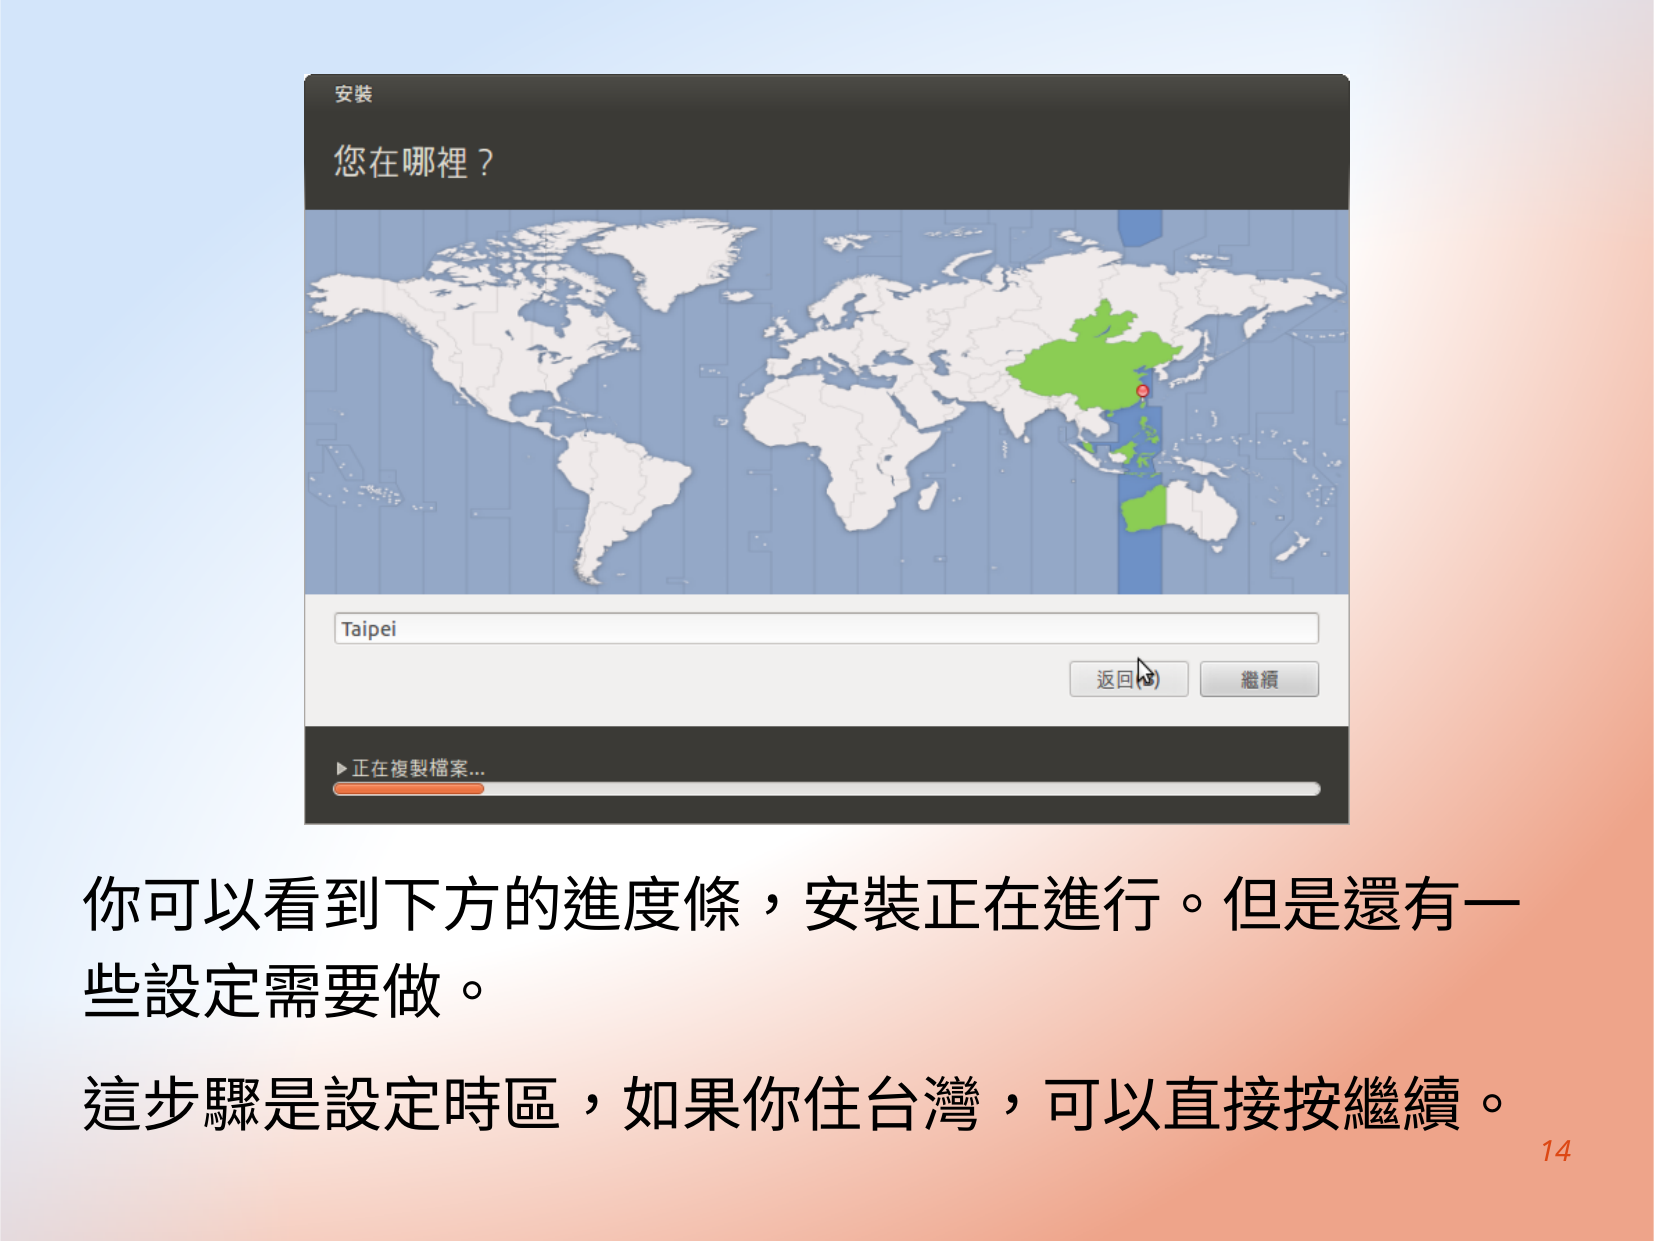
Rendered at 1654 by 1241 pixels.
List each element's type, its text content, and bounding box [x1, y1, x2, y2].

list 你可以看到下方的進度條，安裝正在進行。但是還有一些設定需要做。 這步驟是設定時區，如果你住台灣，可以直接按繼續。 [82, 857, 1571, 1201]
picture [0, 0, 1654, 1241]
